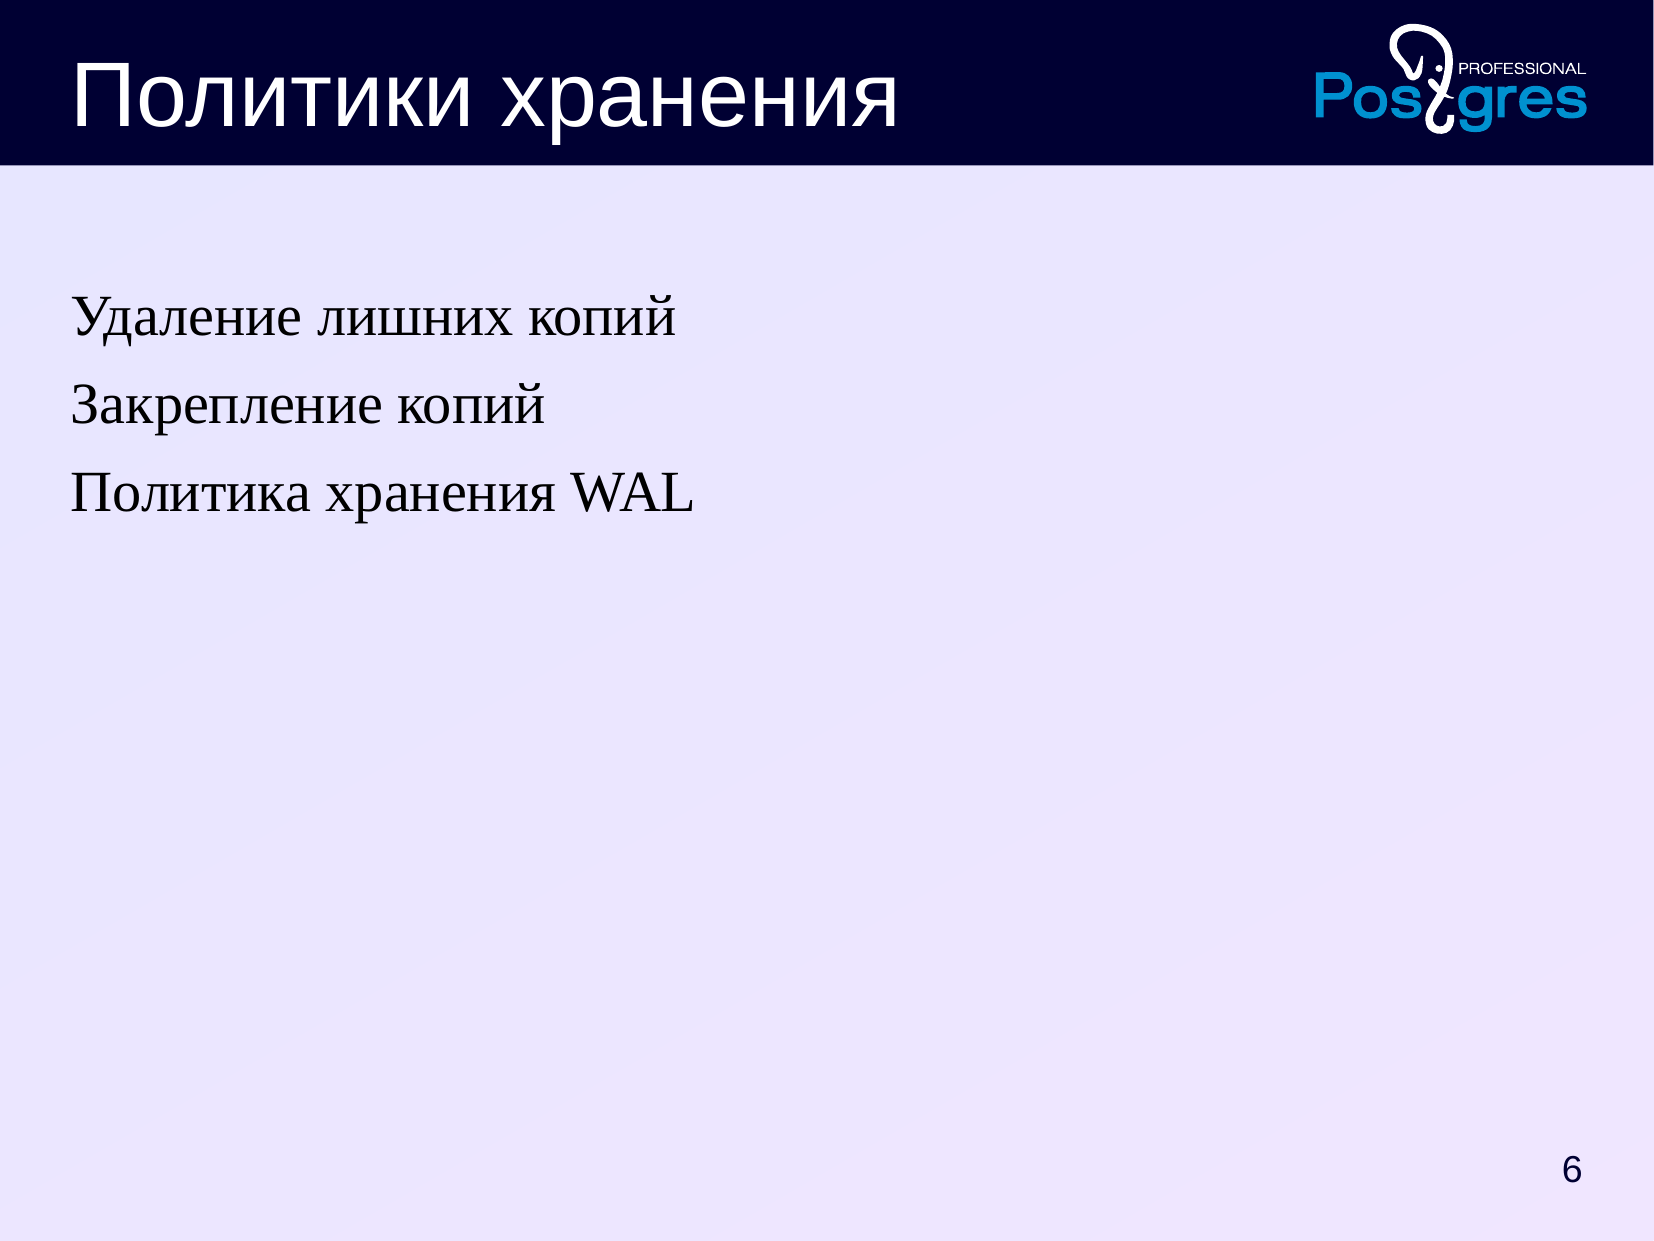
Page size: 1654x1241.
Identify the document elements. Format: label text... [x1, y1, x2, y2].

title Политики хранения [70, 43, 1241, 147]
list Удаление лишних копий Закрепление копий Политика хранения WAL [70, 283, 1583, 1134]
